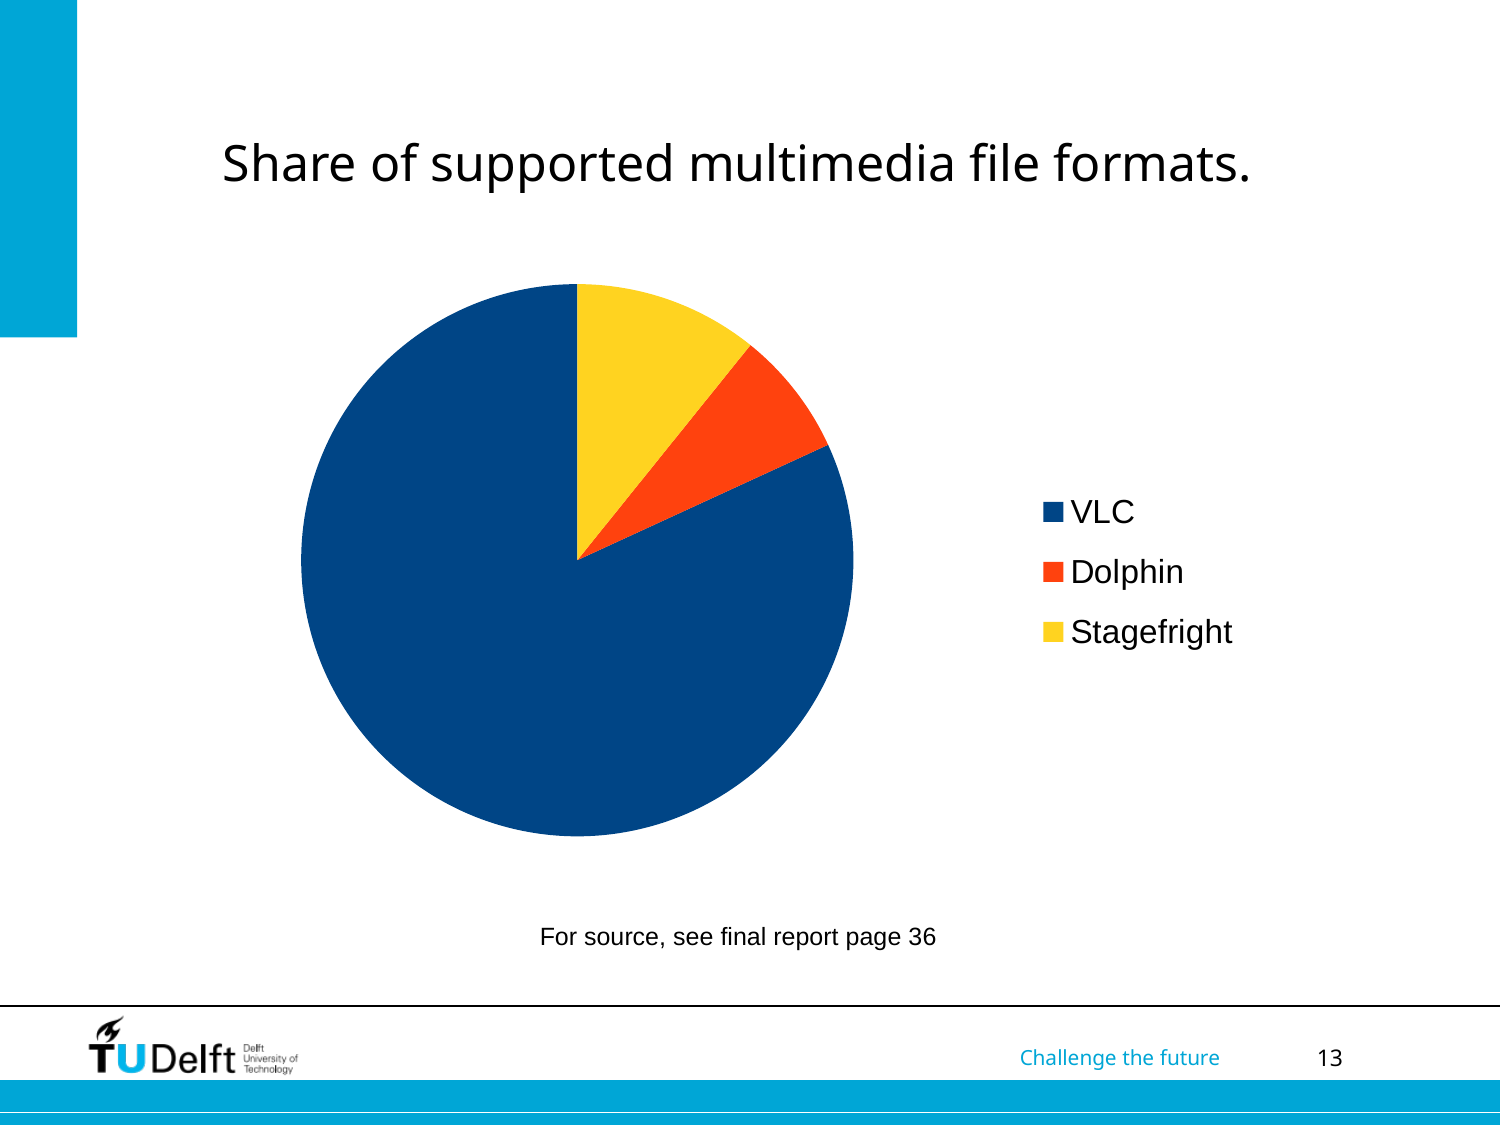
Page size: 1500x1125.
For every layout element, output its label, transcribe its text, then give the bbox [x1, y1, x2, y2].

chart [245, 229, 1298, 883]
title Share of supported multimedia file formats. [150, 75, 1325, 250]
text_box For source, see final report page 36 [525, 915, 976, 958]
